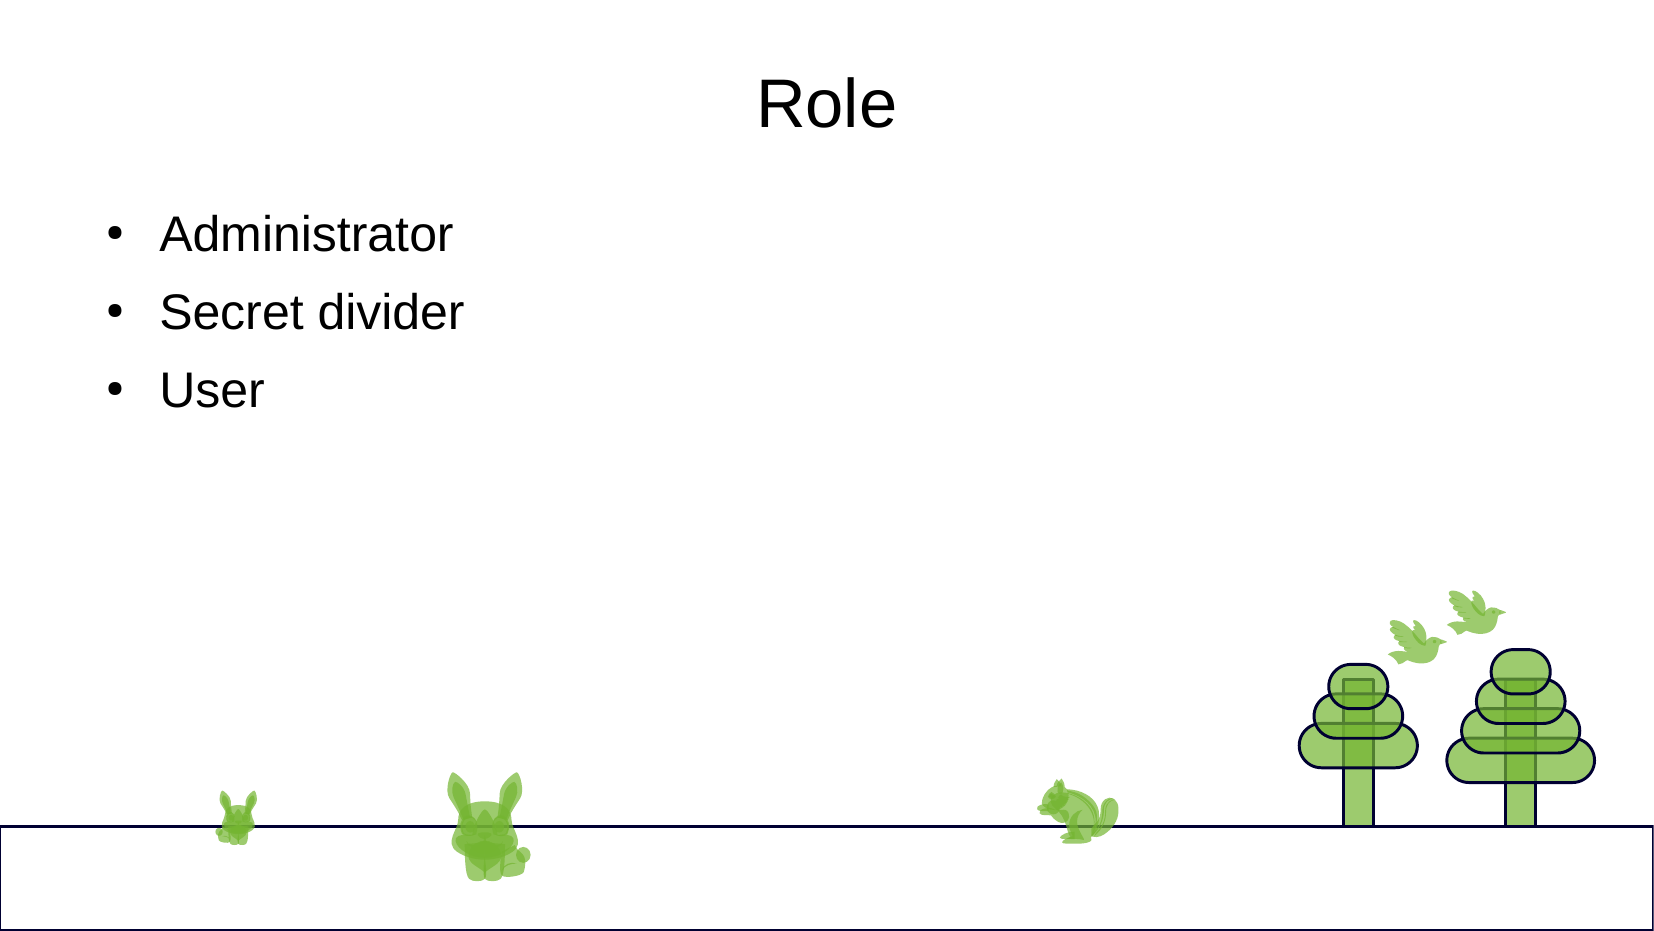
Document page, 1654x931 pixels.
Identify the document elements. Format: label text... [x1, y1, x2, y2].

title Role [88, 29, 1565, 178]
list Administrator Secret divider User [88, 206, 1565, 768]
